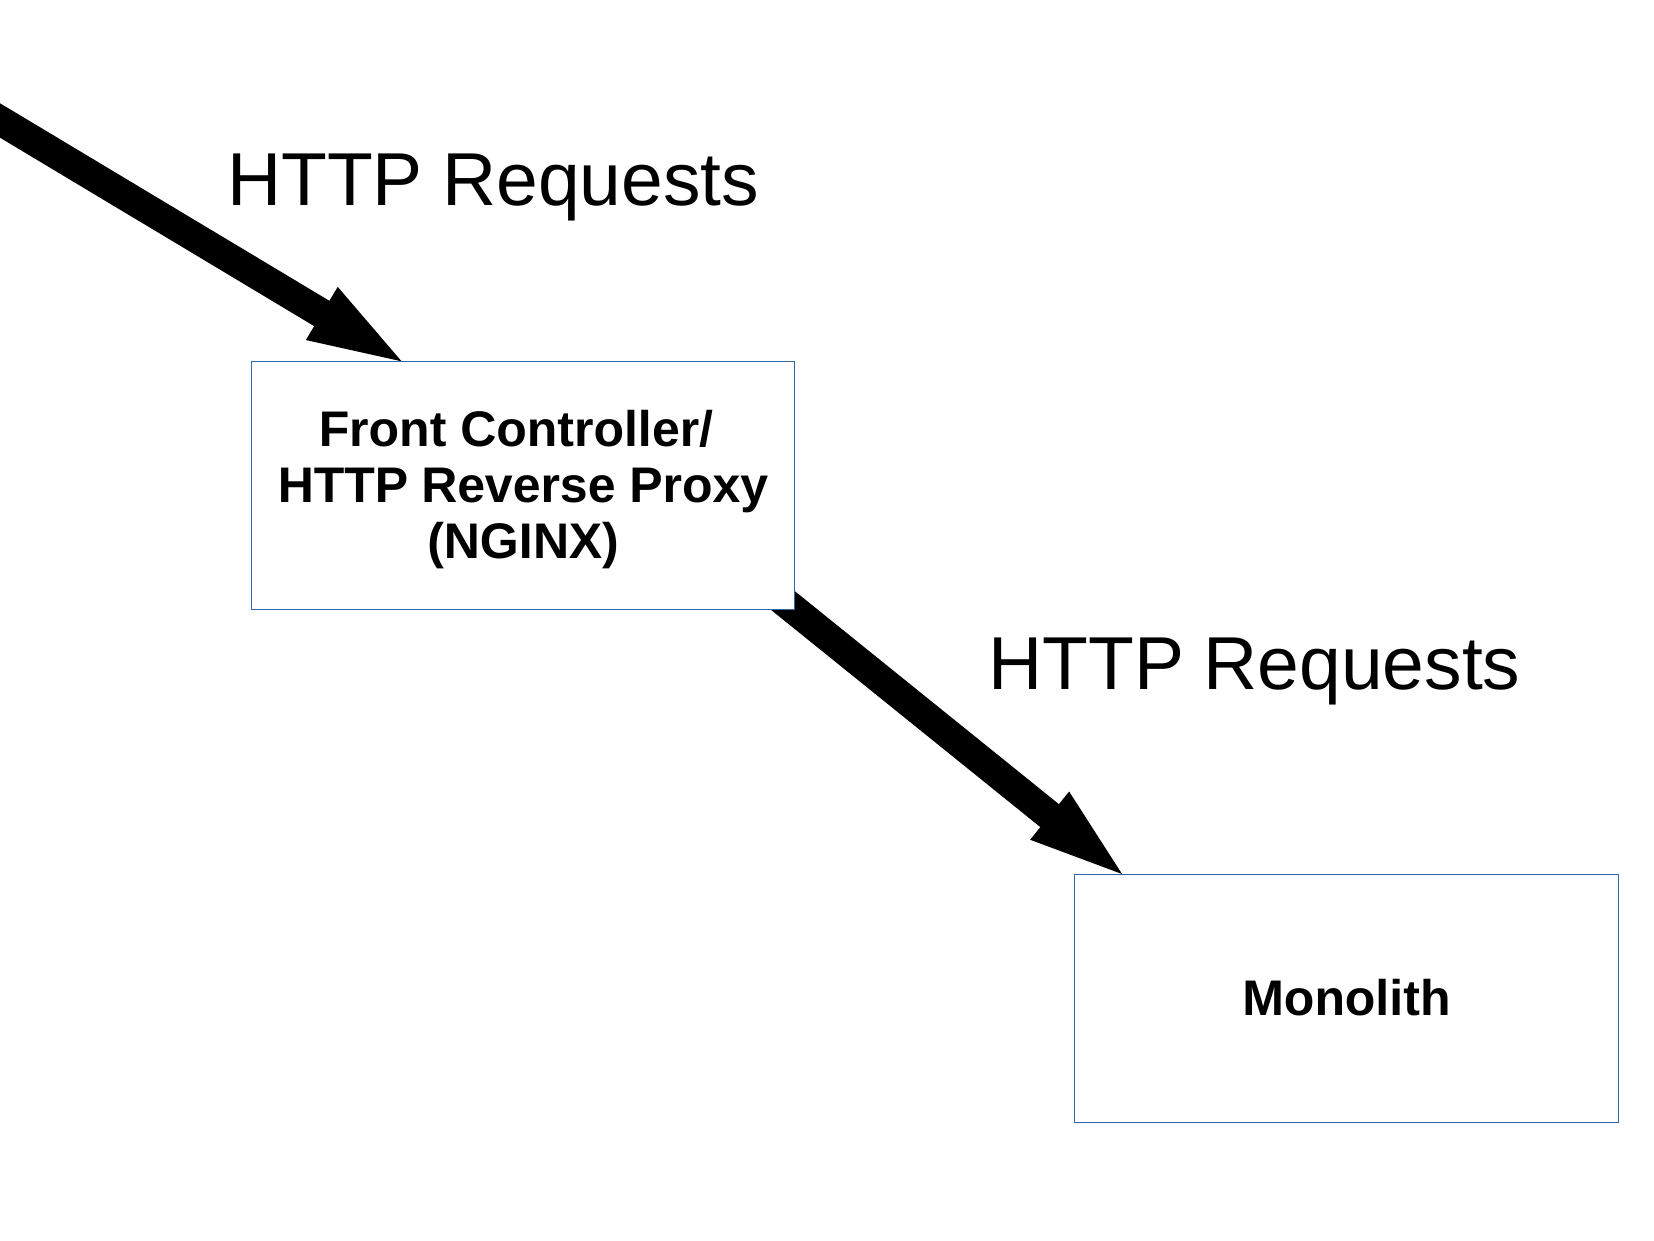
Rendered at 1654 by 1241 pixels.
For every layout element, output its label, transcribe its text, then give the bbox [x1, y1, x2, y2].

text_box HTTP Requests [212, 129, 775, 229]
text_box Front Controller/ HTTP Reverse Proxy (NGINX) [251, 361, 795, 610]
text_box Monolith [1074, 874, 1619, 1123]
text_box HTTP Requests [973, 614, 1536, 713]
